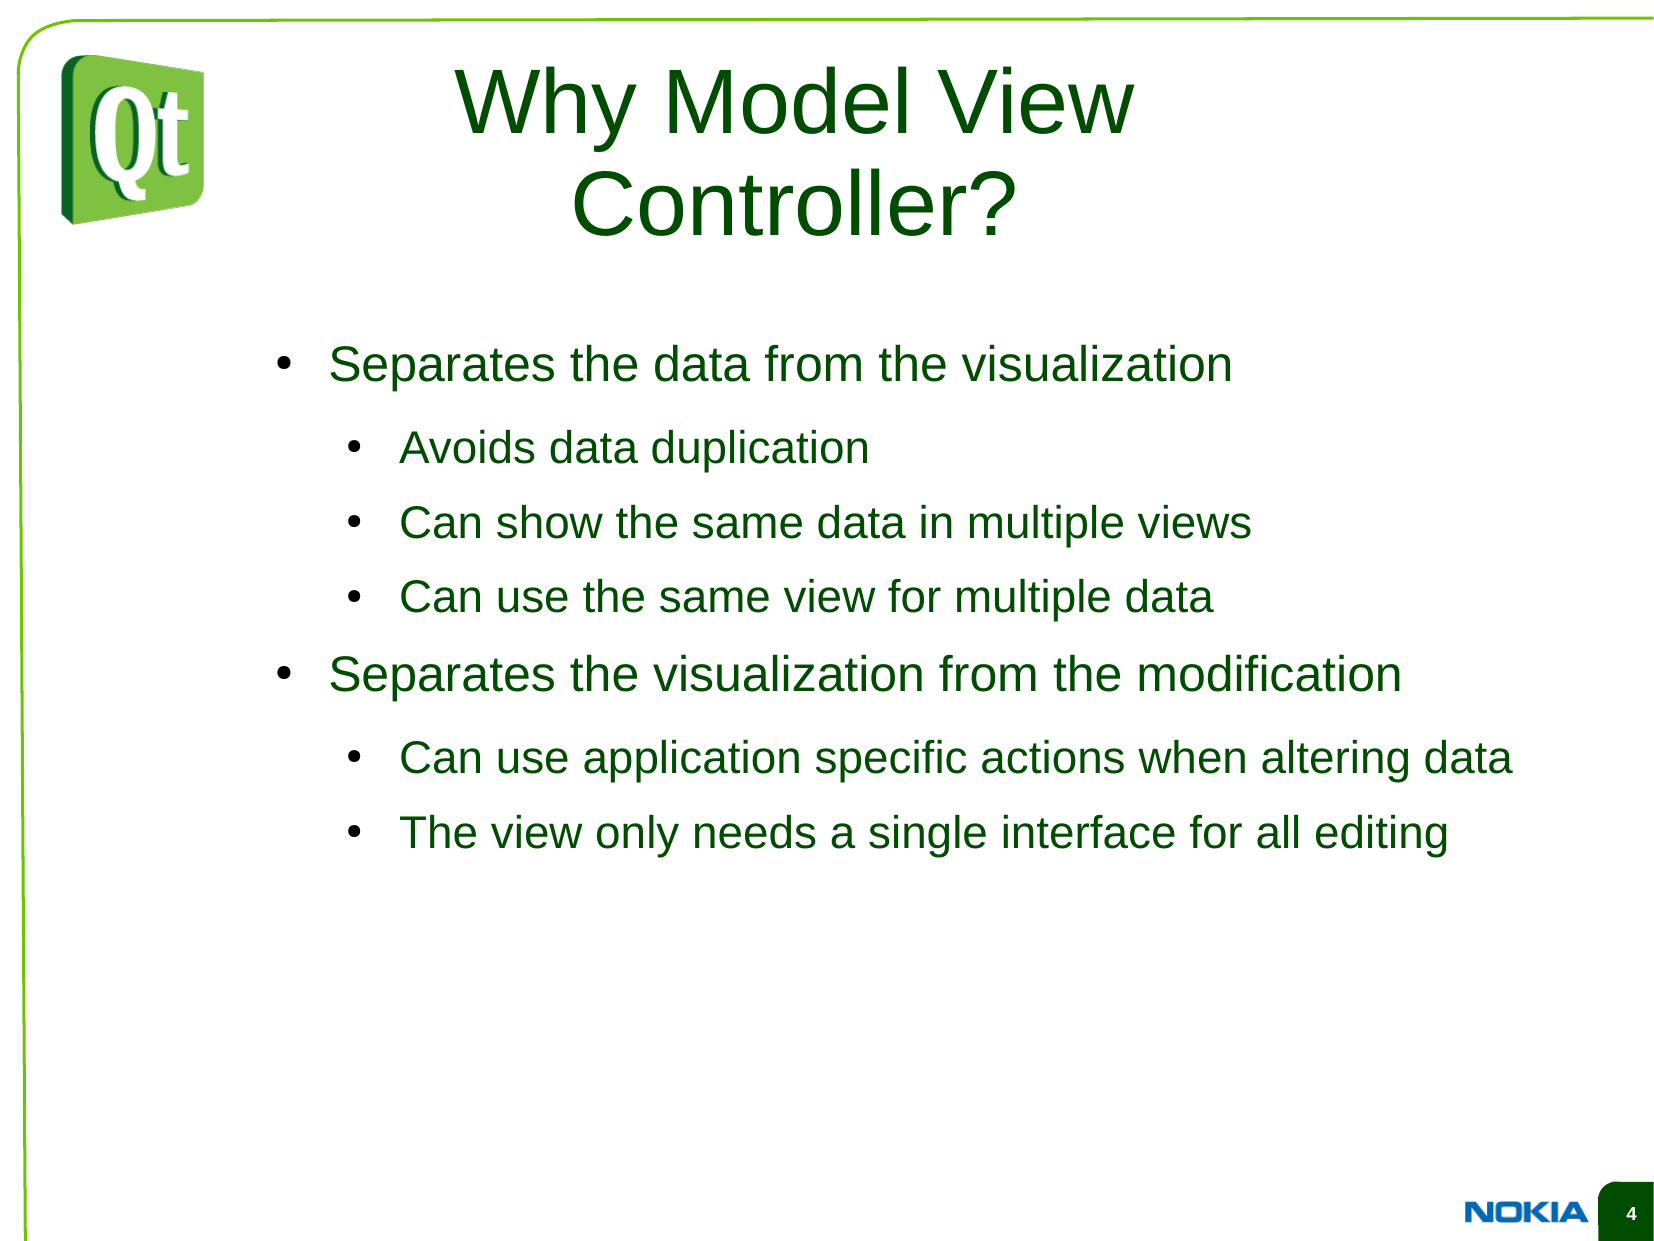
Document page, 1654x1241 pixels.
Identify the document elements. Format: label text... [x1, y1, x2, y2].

title Why Model View Controller? [257, 50, 1333, 256]
picture [61, 55, 204, 225]
list Separates the data from the visualization Avoids data duplication Can show the same data in multiple views Can use the same view for multiple data Separates the visualization from the modification Can use application specific actions when altering data The view only needs a single interface for all editing [257, 336, 1577, 1156]
picture [1465, 1201, 1589, 1223]
